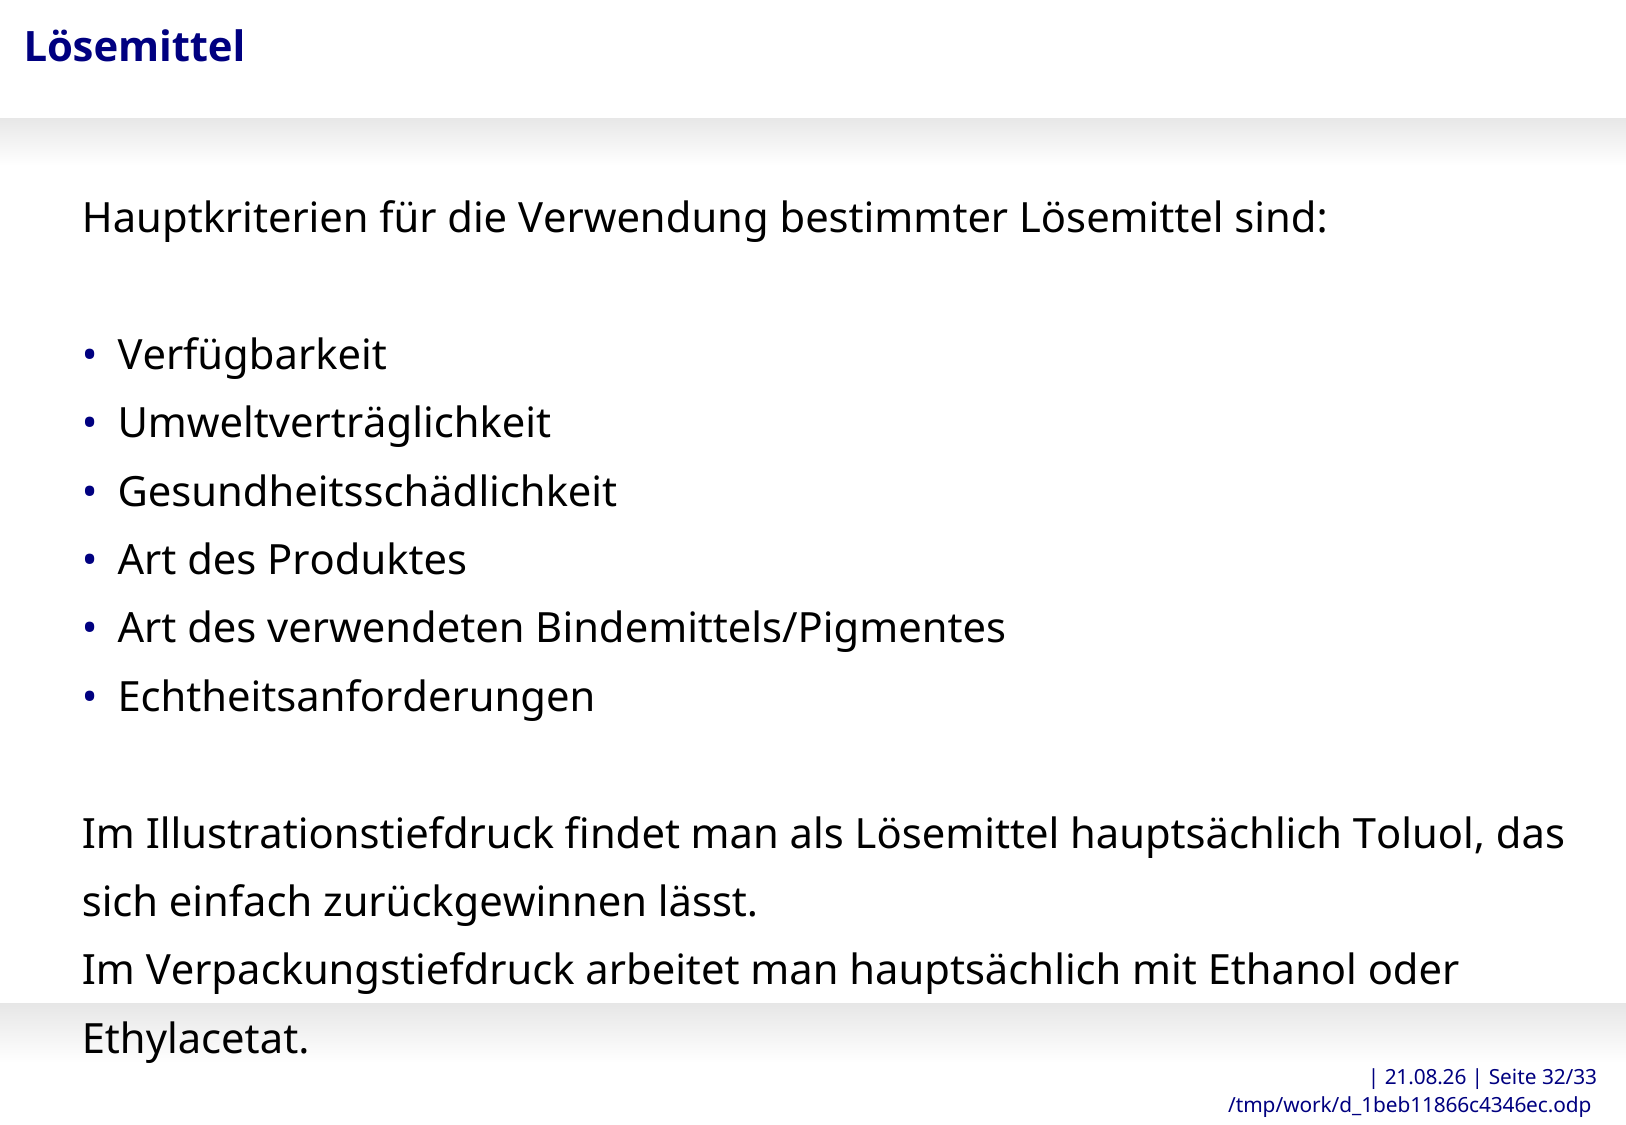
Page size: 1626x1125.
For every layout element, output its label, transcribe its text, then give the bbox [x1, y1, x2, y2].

title Lösemittel [23, 5, 1600, 154]
list Hauptkriterien für die Verwendung bestimmter Lösemittel sind: Verfügbarkeit Umweltverträglichkeit Gesundheitsschädlichkeit Art des Produktes Art des verwendeten Bindemittels/Pigmentes Echtheitsanforderungen Im Illustrationstiefdruck findet man als Lösemittel hauptsächlich Toluol, das sich einfach zurückgewinnen lässt. Im Verpackungstiefdruck arbeitet man hauptsächlich mit Ethanol oder Ethylacetat. [35, 176, 1600, 947]
